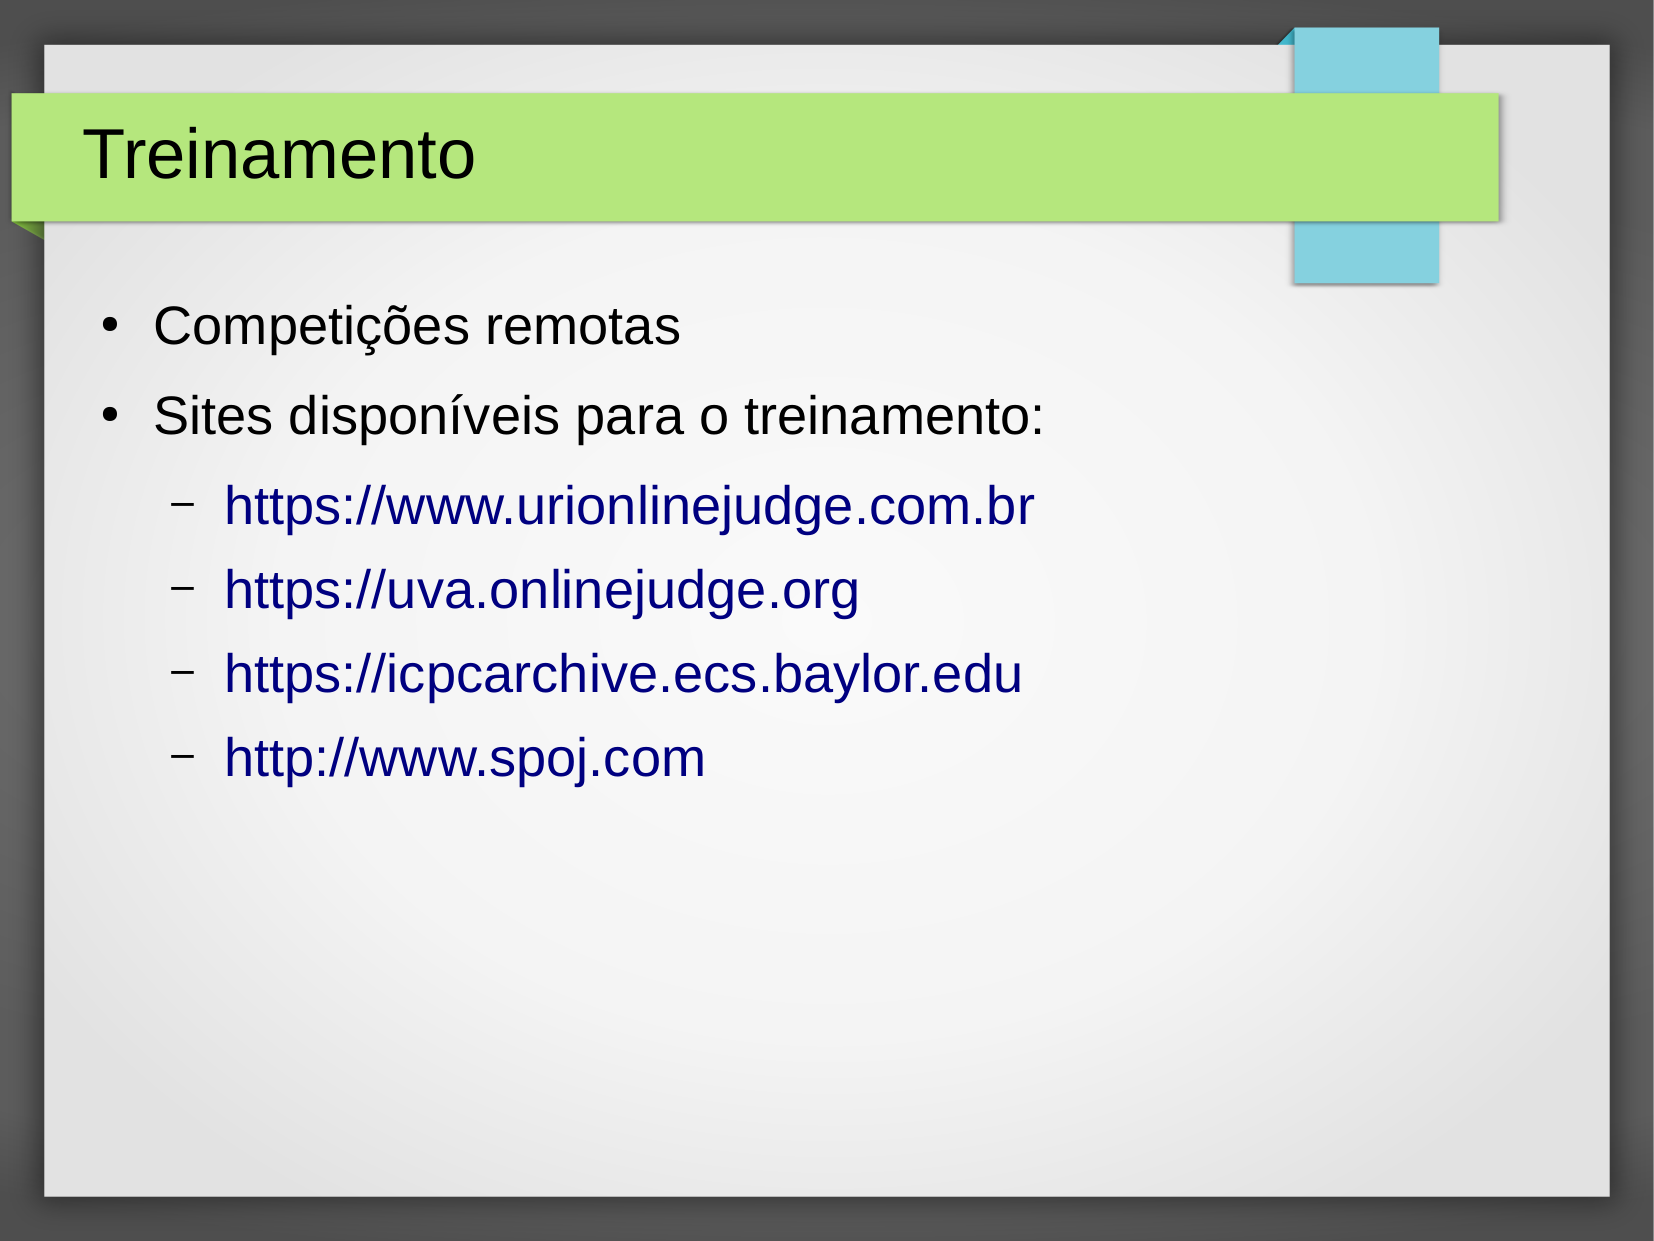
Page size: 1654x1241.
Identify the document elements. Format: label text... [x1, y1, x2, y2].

list Competições remotas Sites disponíveis para o treinamento: https://www.urionlinejudge.com.br https://uva.onlinejudge.org https://icpcarchive.ecs.baylor.edu http://www.spoj.com [82, 295, 1571, 1015]
picture [0, 0, 1654, 1241]
title Treinamento [82, 94, 1264, 213]
